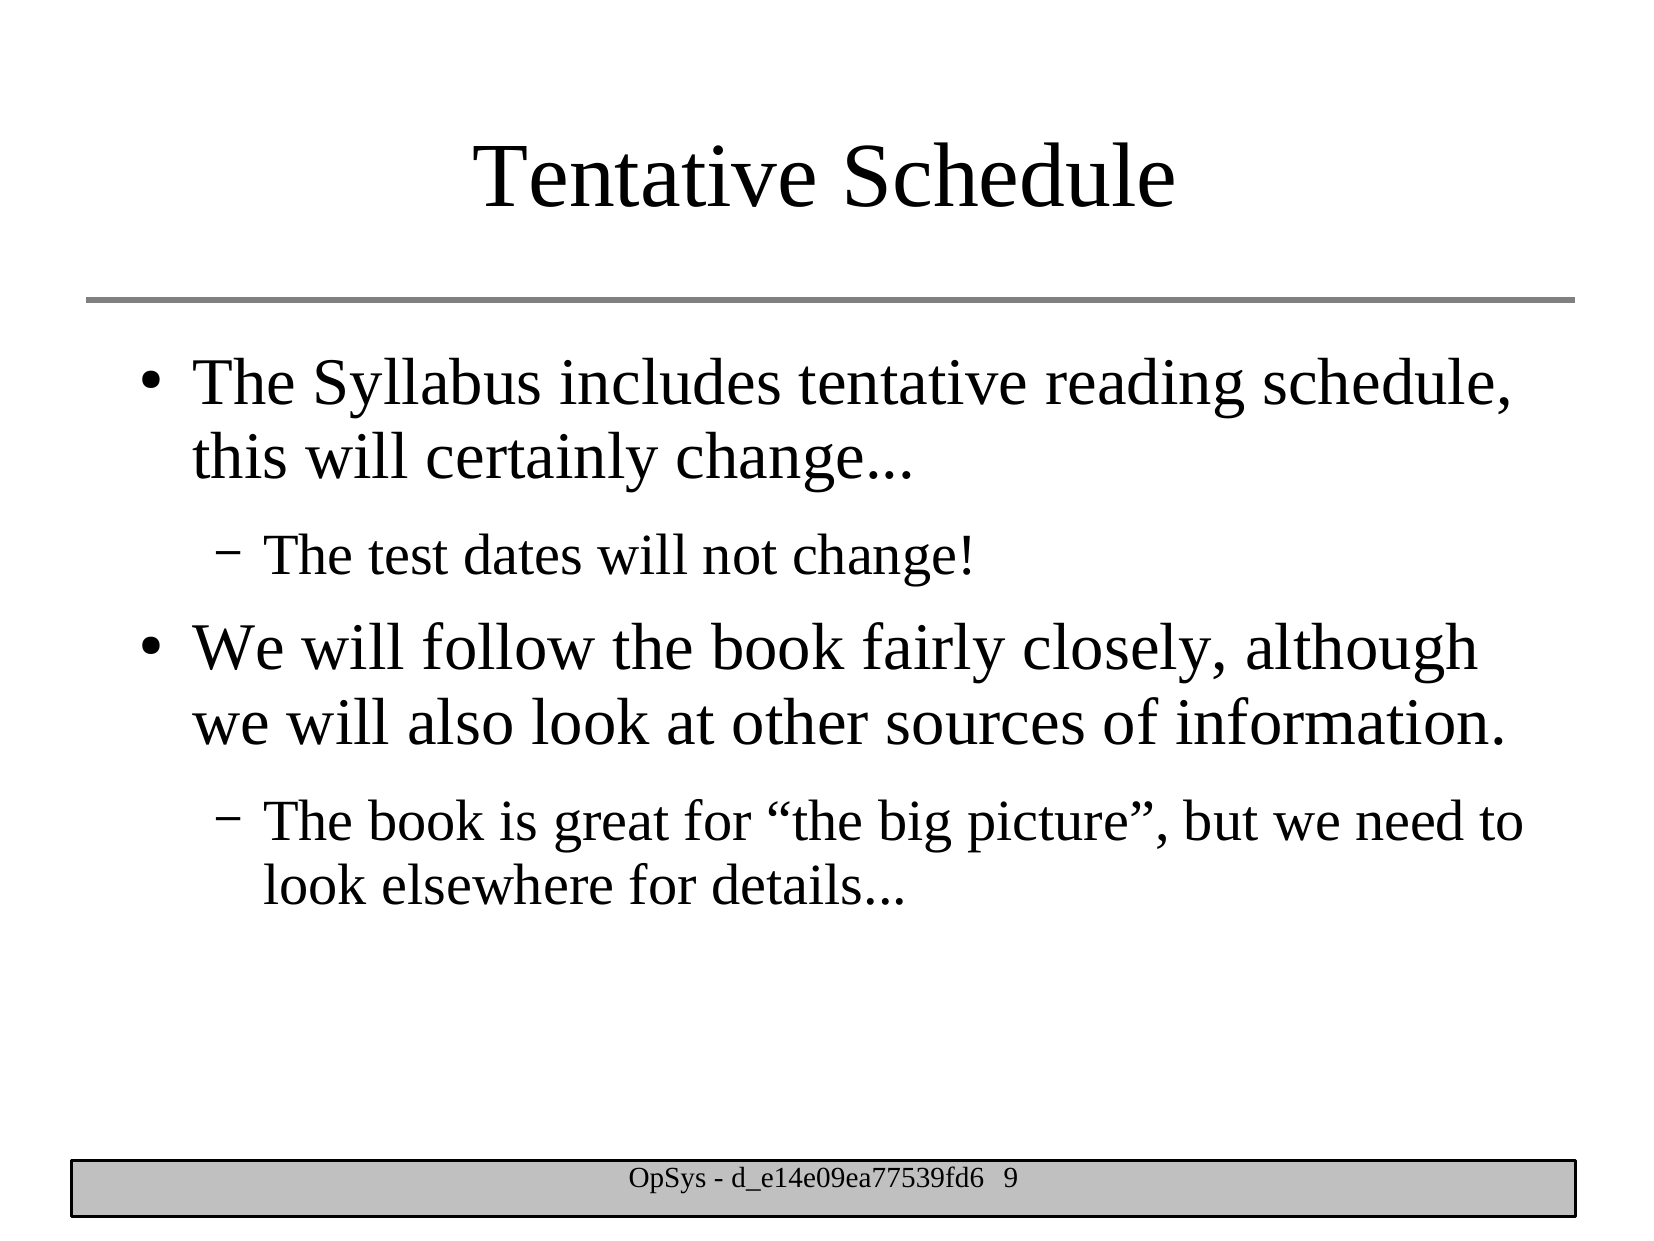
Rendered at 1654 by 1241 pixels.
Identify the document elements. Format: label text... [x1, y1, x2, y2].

list The Syllabus includes tentative reading schedule, this will certainly change... The test dates will not change! We will follow the book fairly closely, although we will also look at other sources of information. The book is great for “the big picture”, but we need to look elsewhere for details... [121, 344, 1534, 1127]
title Tentative Schedule [119, 72, 1532, 280]
